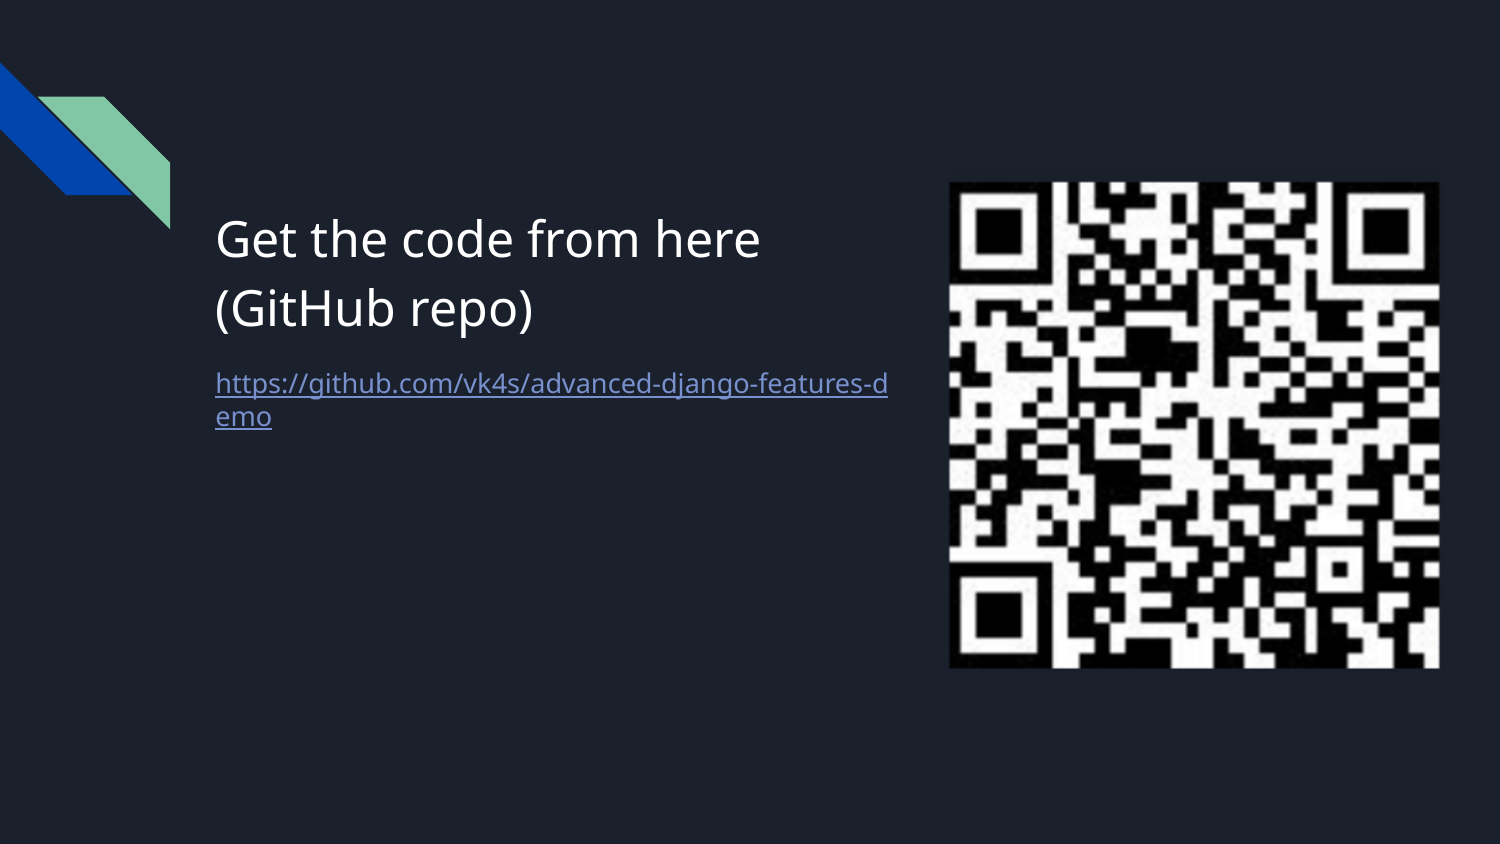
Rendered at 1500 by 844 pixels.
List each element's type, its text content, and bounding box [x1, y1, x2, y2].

picture [947, 166, 1446, 677]
list Get the code from here (GitHub repo) https://github.com/vk4s/advanced-django-features-demo [200, 183, 917, 661]
